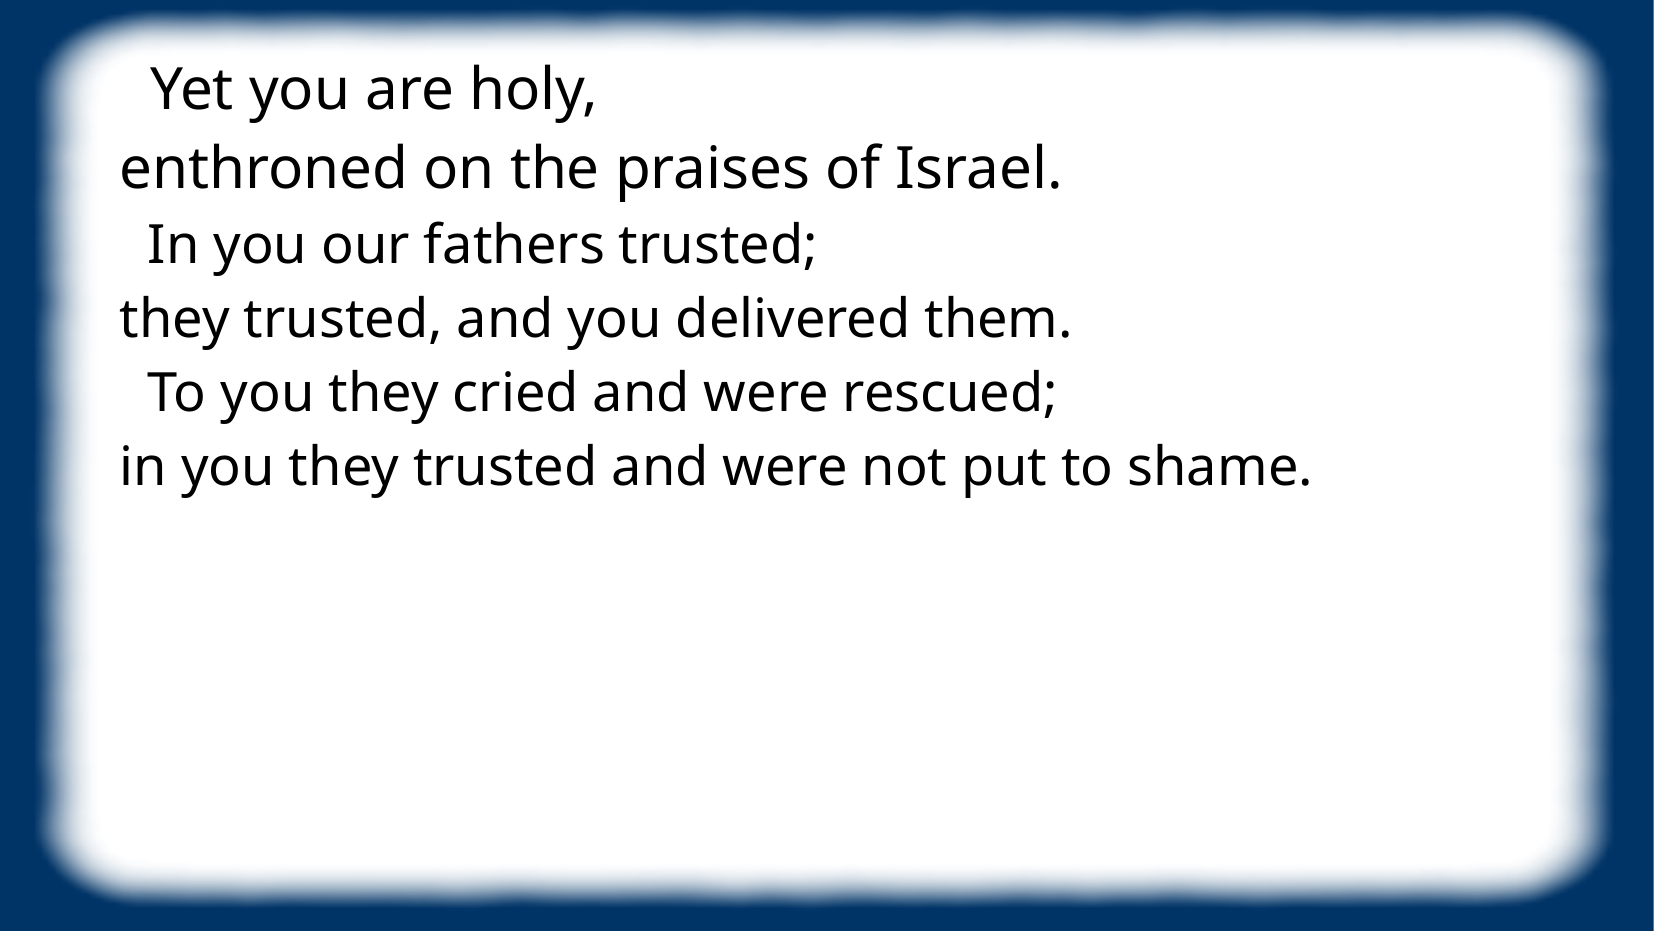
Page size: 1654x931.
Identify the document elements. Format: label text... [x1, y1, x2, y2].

picture [0, 0, 1654, 931]
text_box Yet you are holy, enthroned on the praises of Israel. In you our fathers trusted; they trusted, and you delivered them. To you they cried and were rescued; in you they trusted and were not put to shame. [105, 39, 1546, 498]
